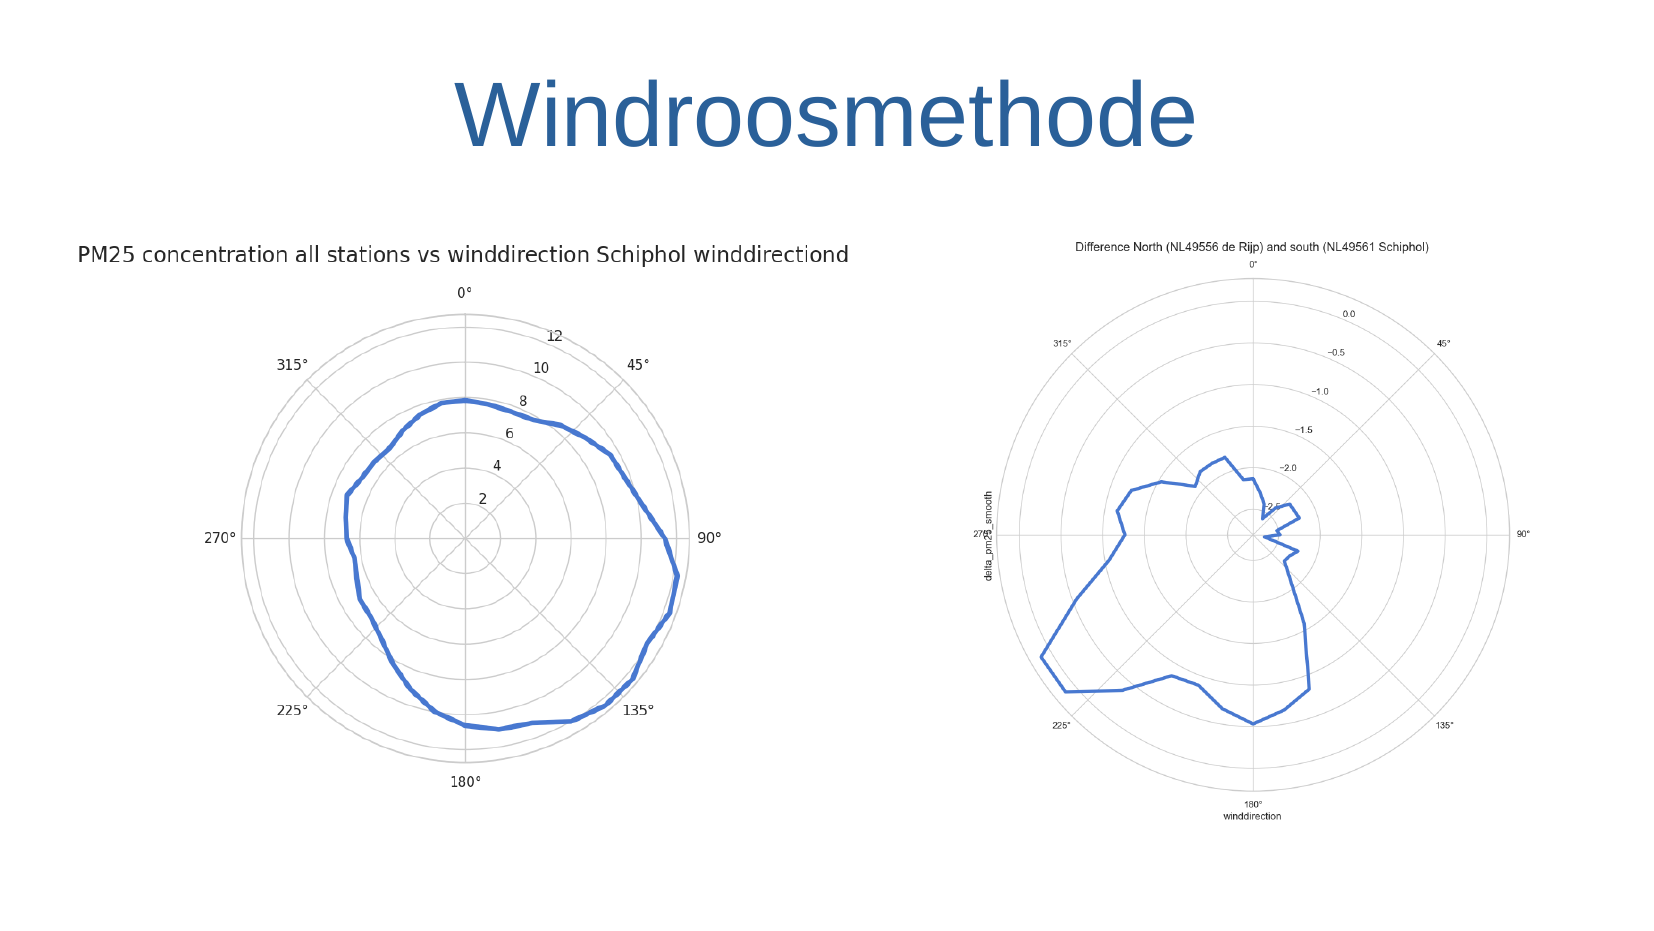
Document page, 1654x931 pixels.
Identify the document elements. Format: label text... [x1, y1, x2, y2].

picture [967, 236, 1536, 827]
title Windroosmethode [82, 37, 1571, 193]
picture [68, 236, 857, 798]
